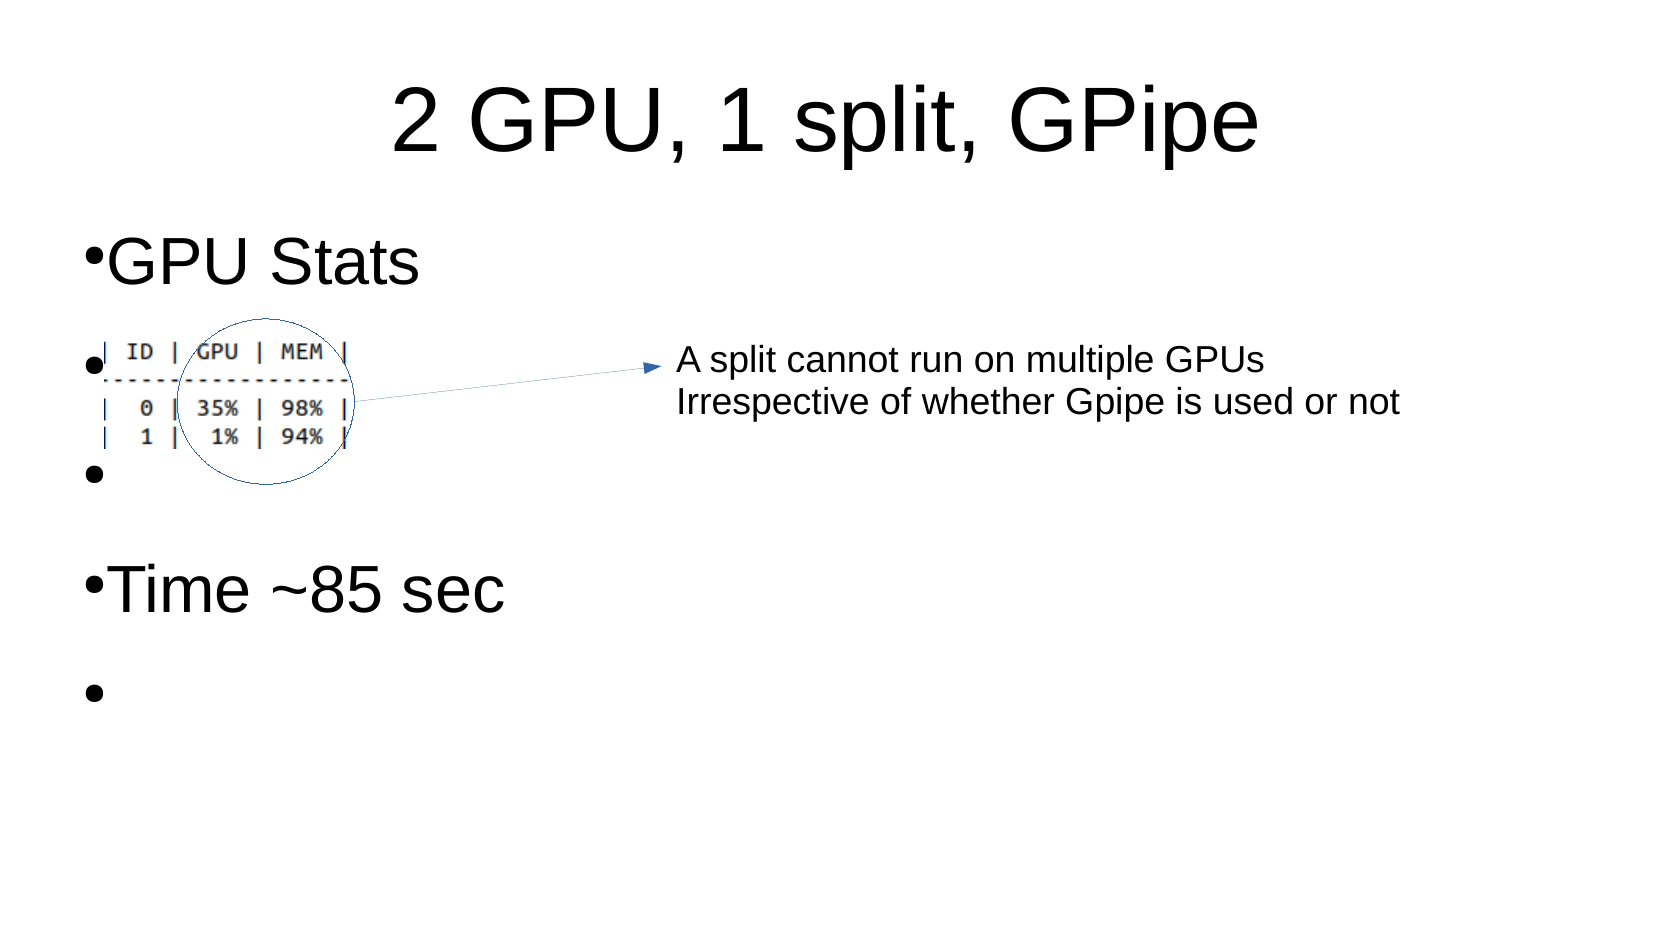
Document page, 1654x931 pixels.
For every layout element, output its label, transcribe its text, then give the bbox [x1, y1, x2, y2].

text_box [177, 318, 355, 485]
list GPU Stats Time ~85 sec [82, 217, 1571, 758]
picture [340, 409, 355, 449]
picture [325, 339, 355, 394]
text_box A split cannot run on multiple GPUs Irrespective of whether Gpipe is used or not [661, 330, 1288, 472]
picture [104, 339, 206, 449]
title 2 GPU, 1 split, GPipe [82, 37, 1571, 193]
